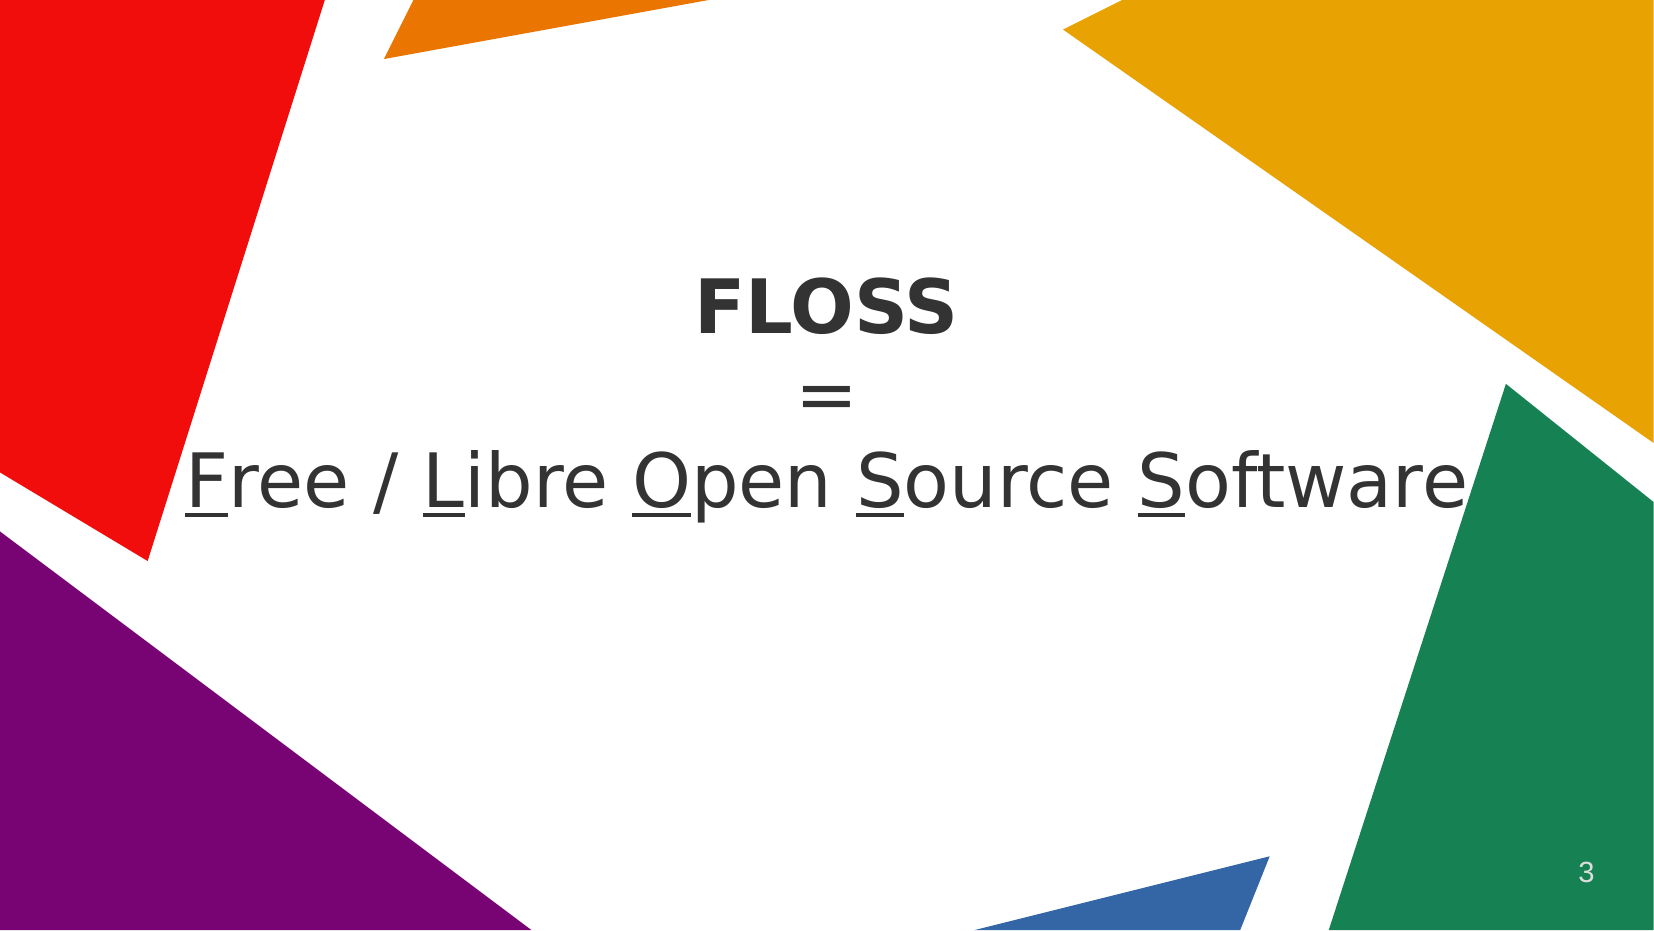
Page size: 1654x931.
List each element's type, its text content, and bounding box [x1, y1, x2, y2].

title FLOSS = Free / Libre Open Source Software [70, 190, 1583, 599]
